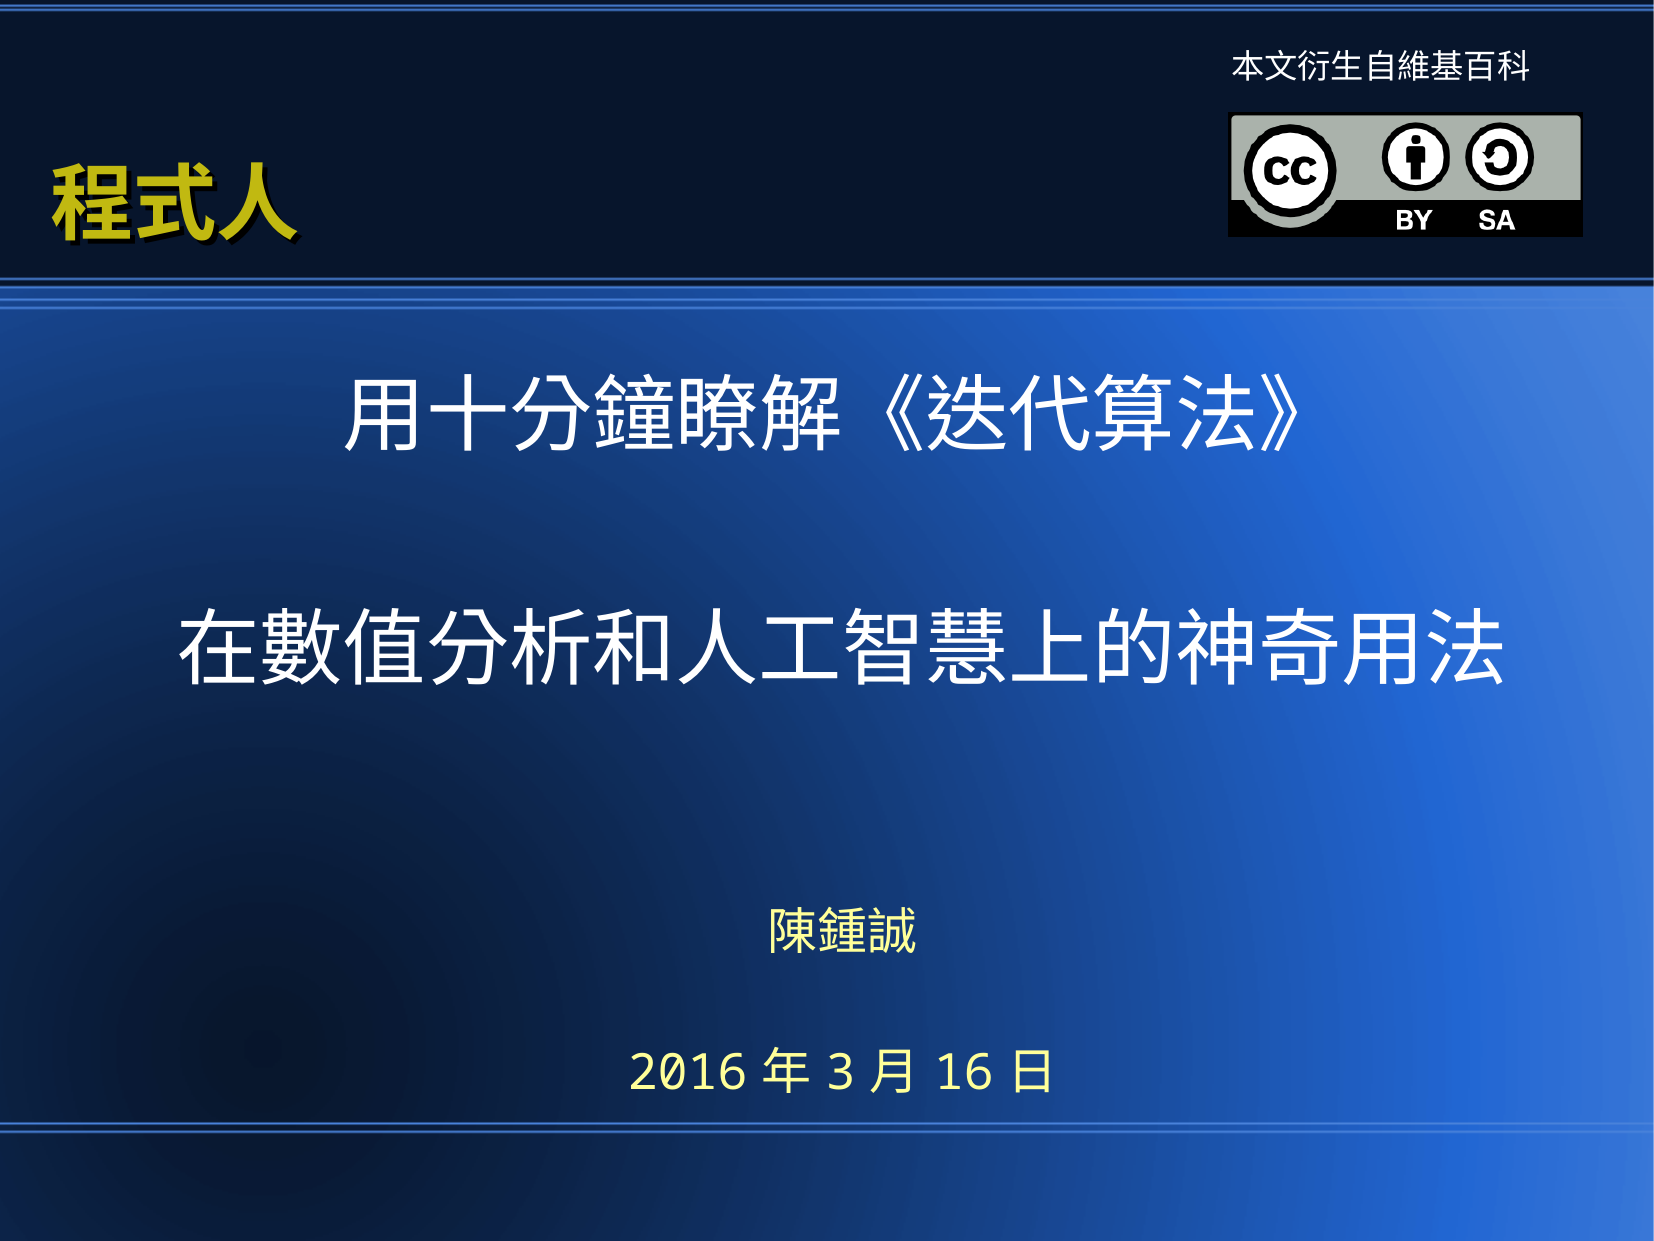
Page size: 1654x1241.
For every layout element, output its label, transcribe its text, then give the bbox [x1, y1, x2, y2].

picture [0, 0, 1654, 1241]
text_box 程式人 [35, 129, 378, 325]
subtitle 用十分鐘瞭解《迭代算法》 在數值分析和人工智慧上的神奇用法 陳鍾誠 2016年3月16日 [59, 326, 1626, 1127]
text_box 本文衍生自維基百科 [1216, 32, 1622, 95]
